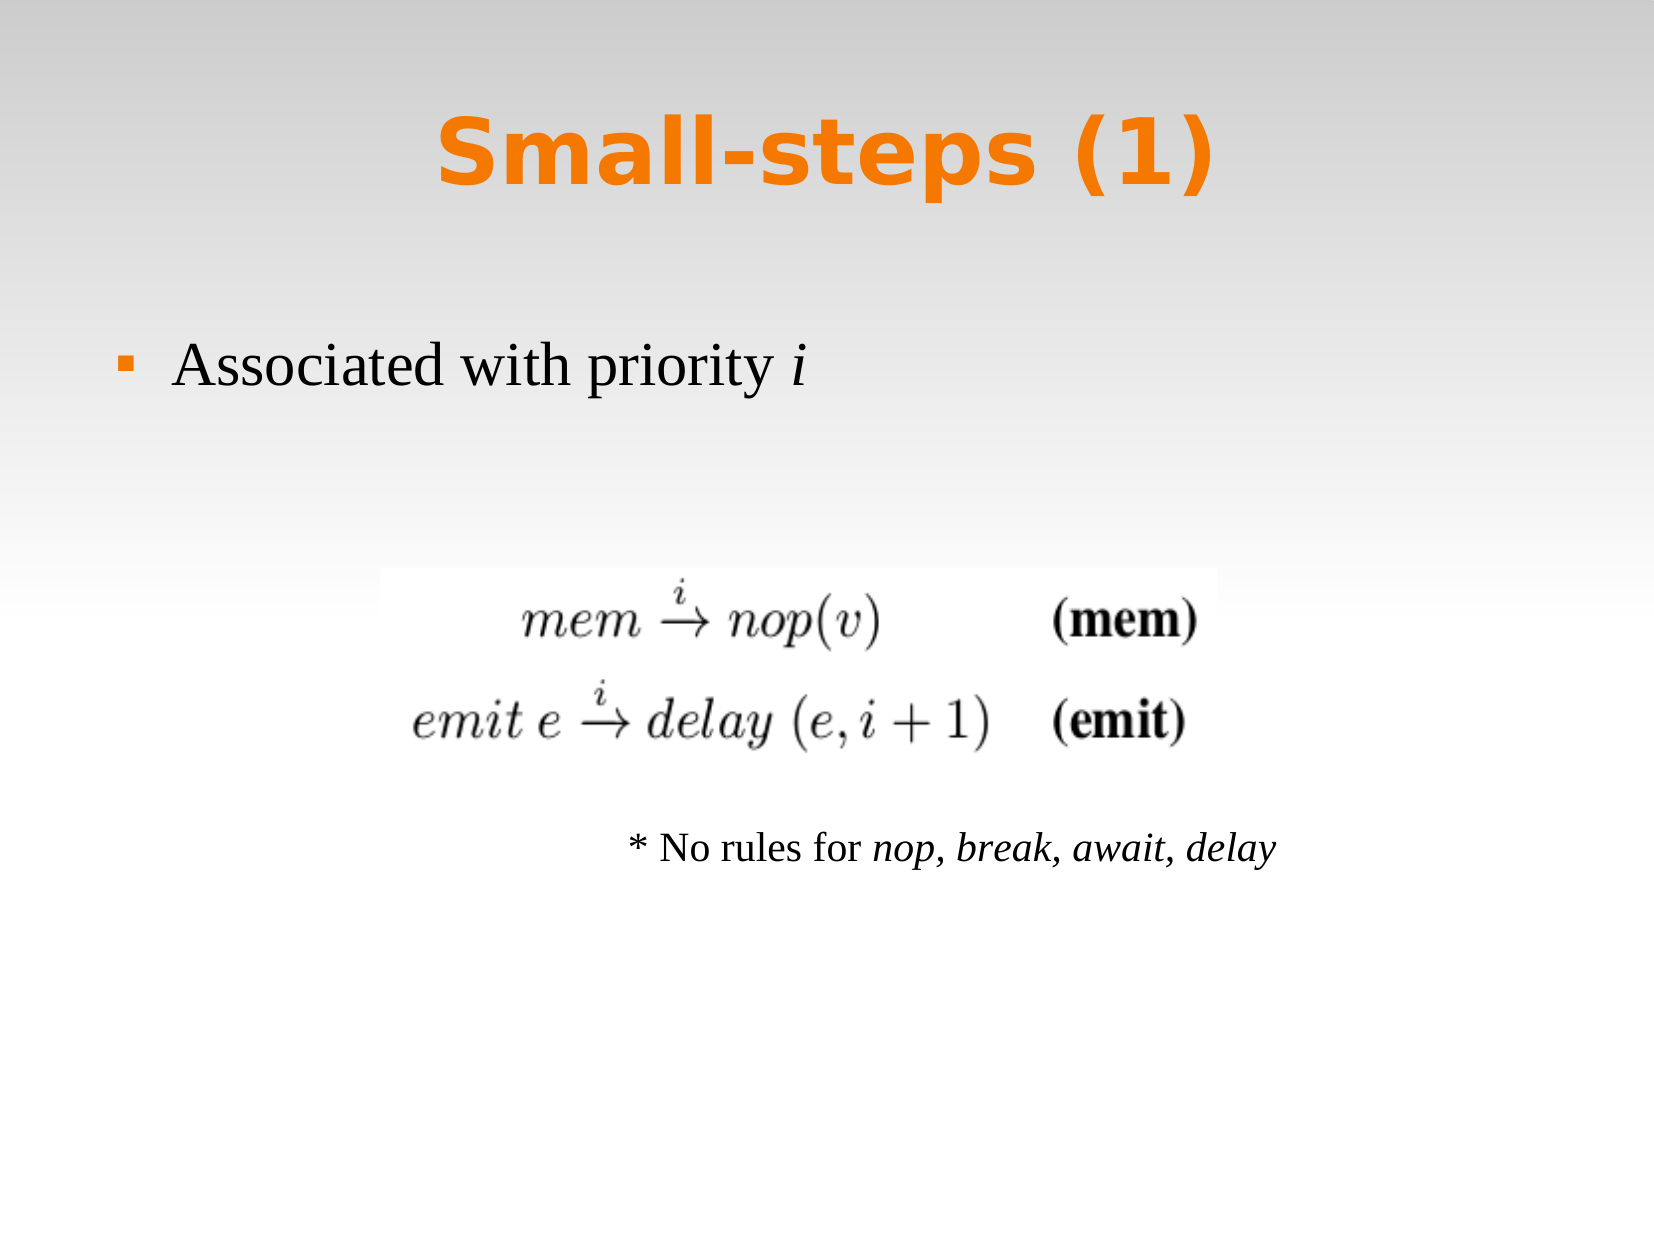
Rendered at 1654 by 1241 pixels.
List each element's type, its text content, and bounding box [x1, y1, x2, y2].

title Small-steps (1) [82, 49, 1571, 231]
picture [380, 568, 1217, 779]
list Associated with priority i * No rules for nop, break, await, delay [82, 231, 1571, 1035]
